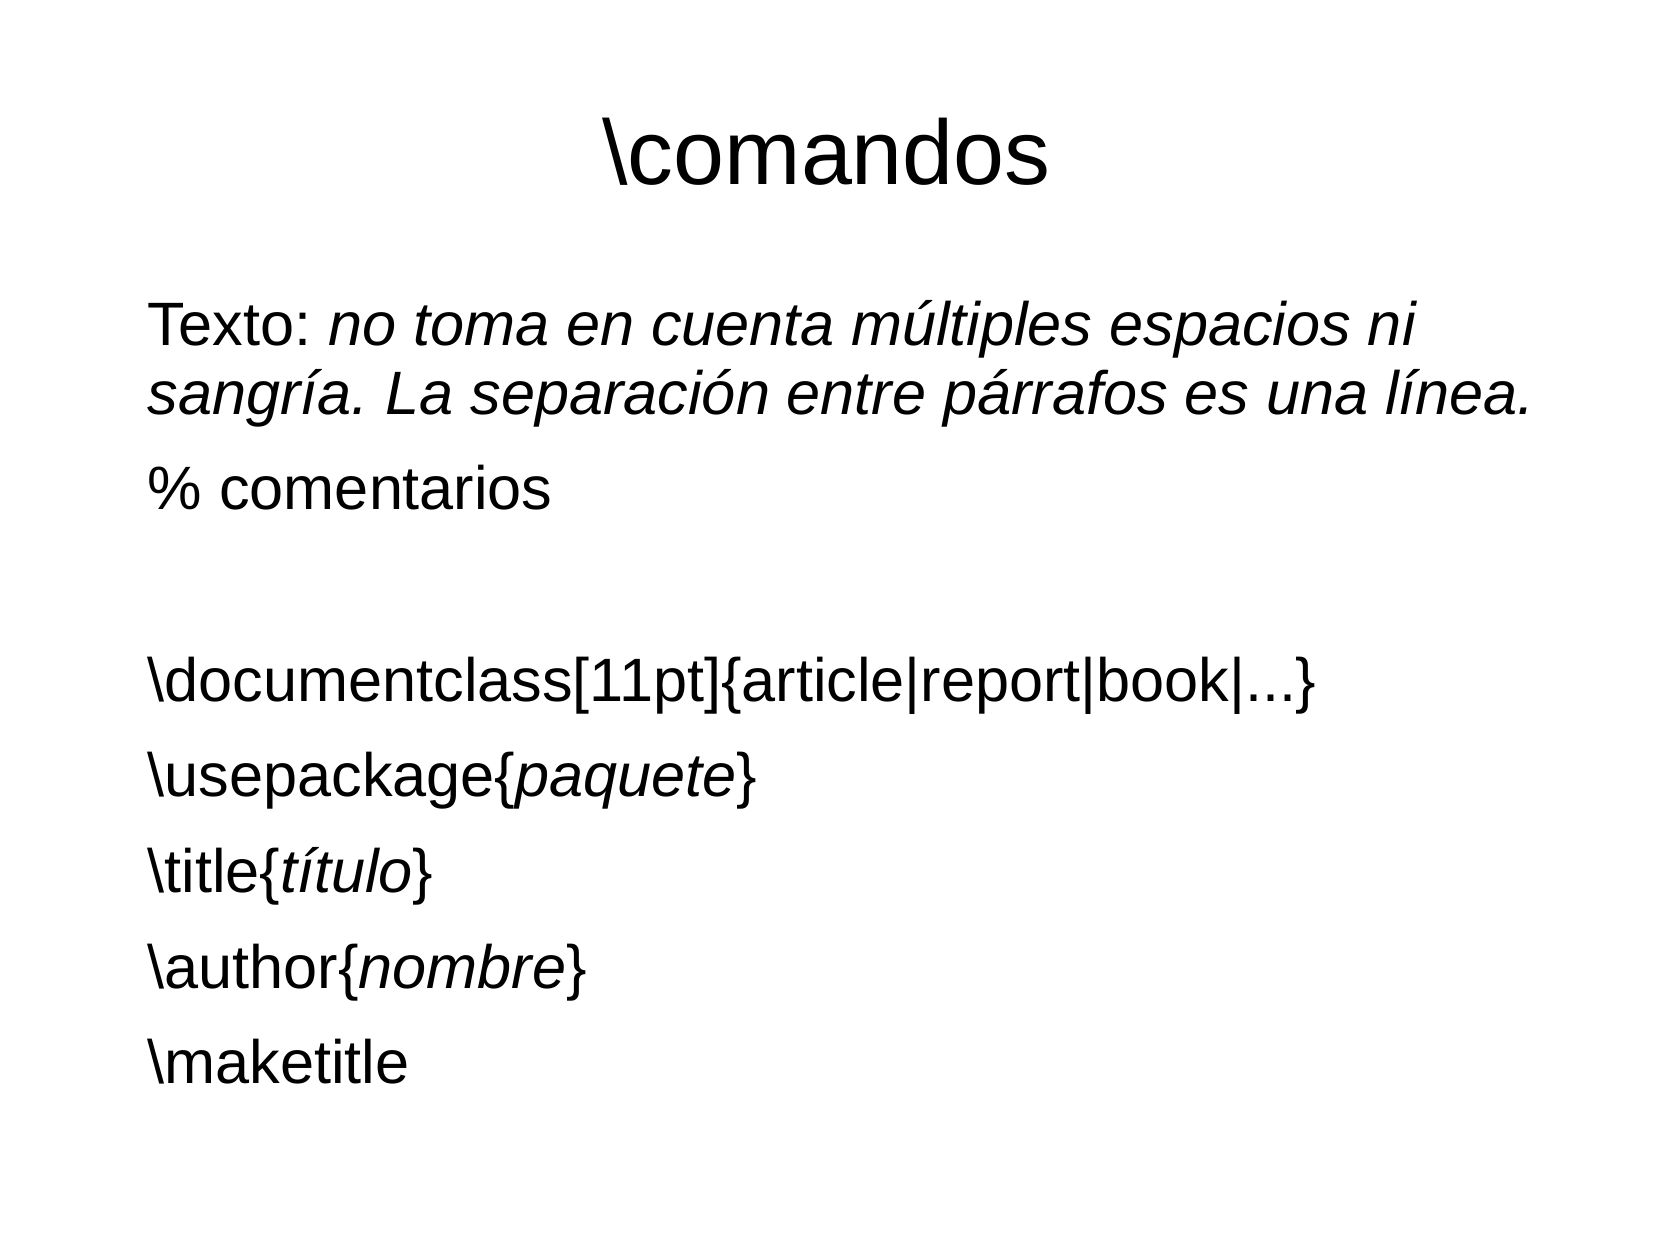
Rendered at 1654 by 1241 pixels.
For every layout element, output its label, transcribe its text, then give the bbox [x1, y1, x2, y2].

list Texto: no toma en cuenta múltiples espacios ni sangría. La separación entre párrafos es una línea. % comentarios \documentclass[11pt]{article|report|book|...} \usepackage{paquete} \title{título} \author{nombre} \maketitle [82, 290, 1571, 1111]
title \comandos [82, 49, 1571, 257]
